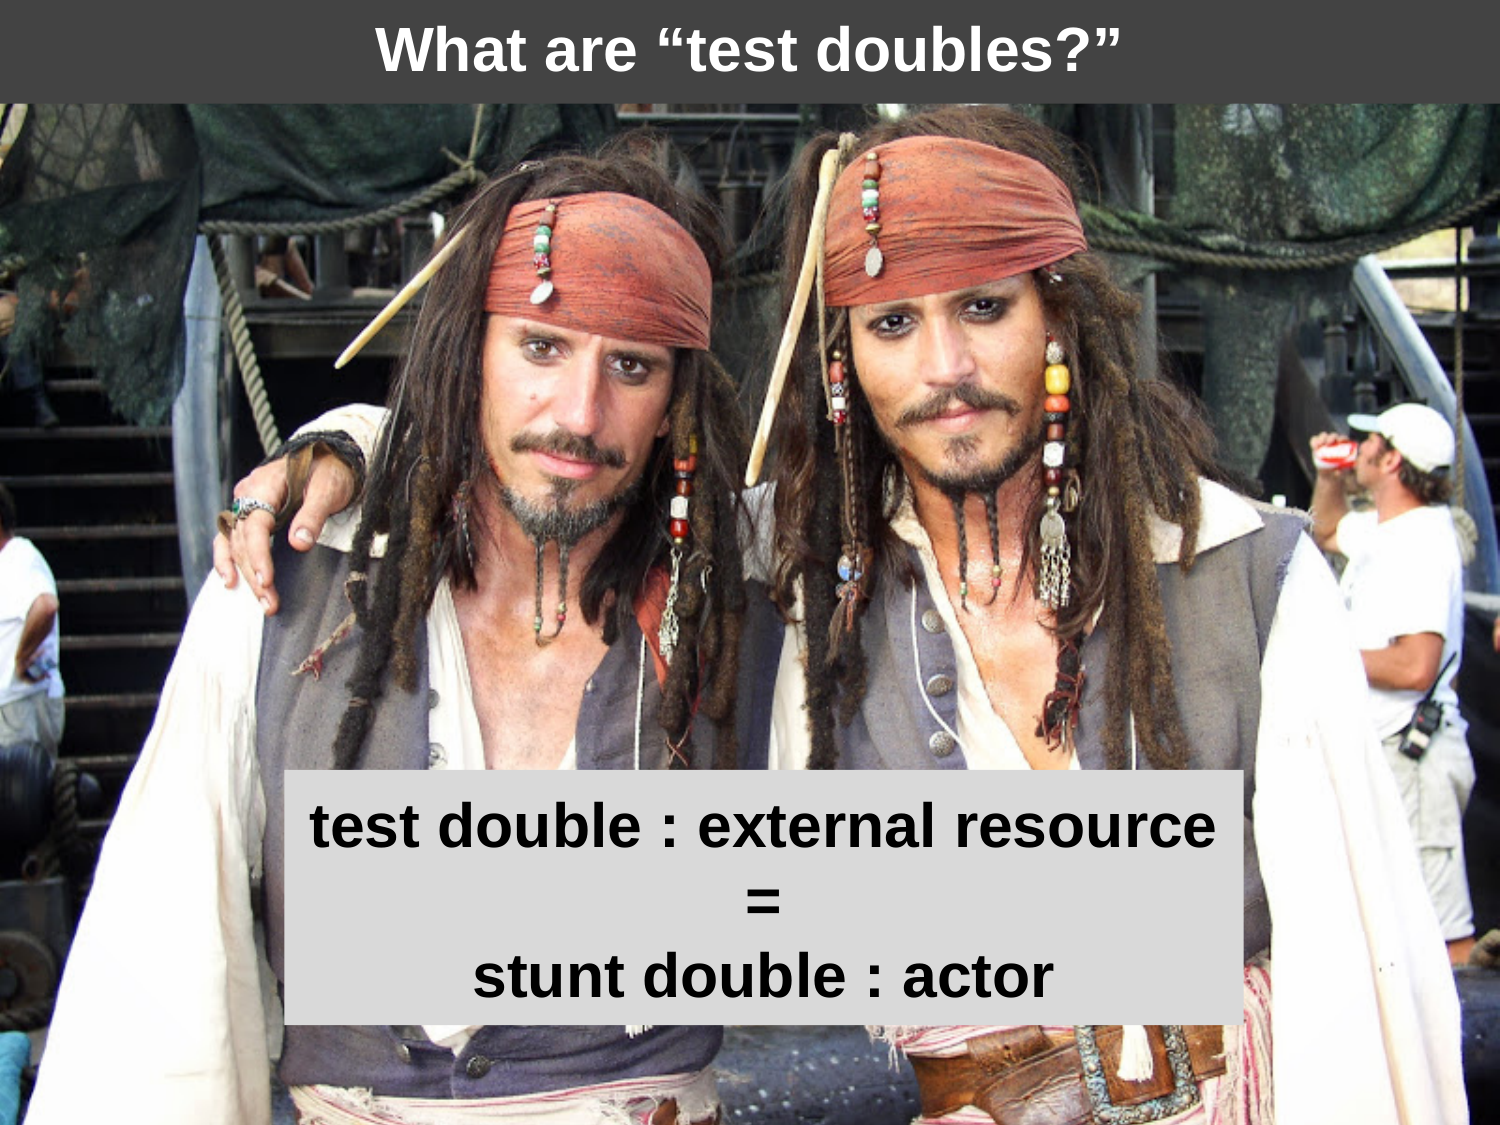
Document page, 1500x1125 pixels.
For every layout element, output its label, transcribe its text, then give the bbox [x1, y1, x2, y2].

picture [0, 104, 1500, 1125]
text_box test double : external resource = stunt double : actor [284, 769, 1244, 1026]
text_box What are “test doubles?” [0, 0, 1500, 104]
